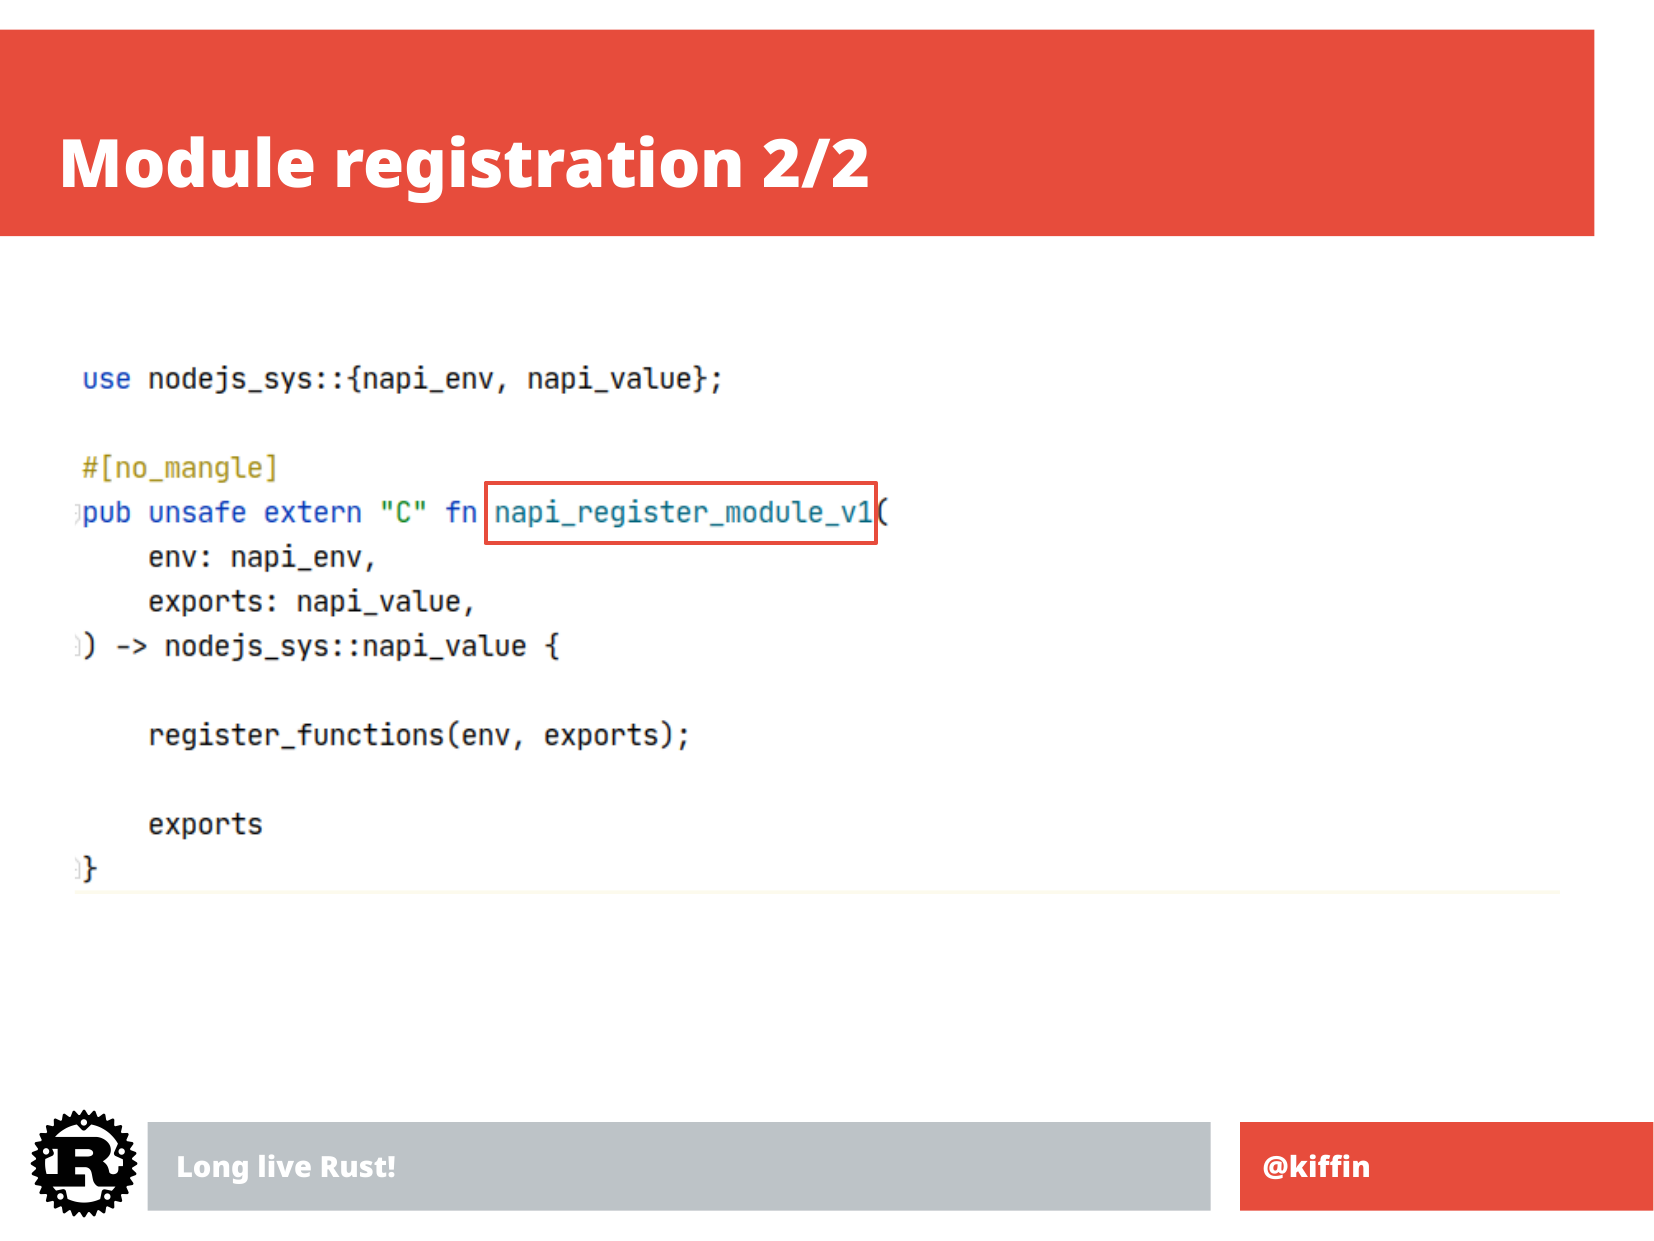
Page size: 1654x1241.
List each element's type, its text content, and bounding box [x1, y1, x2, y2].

title Module registration 2/2 [59, 59, 1595, 207]
picture [74, 351, 1560, 894]
text_box Long live Rust! [176, 1122, 1201, 1211]
picture [30, 1109, 138, 1218]
text_box @kiffin [1262, 1122, 1654, 1211]
